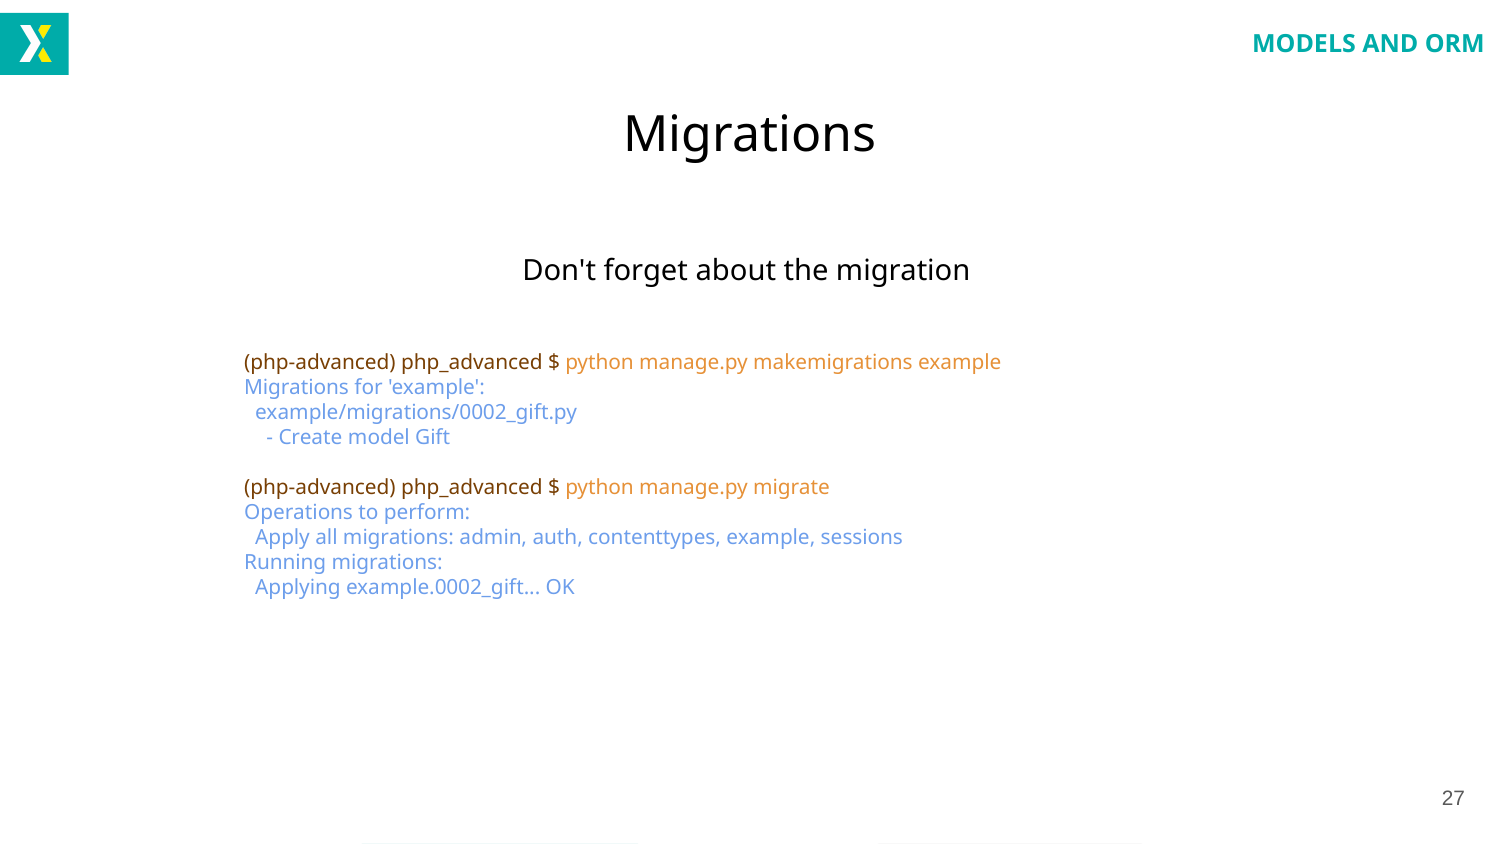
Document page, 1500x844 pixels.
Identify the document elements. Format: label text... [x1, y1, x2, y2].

text_box Migrations [115, 86, 1385, 181]
text_box (php-advanced) php_advanced $ python manage.py makemigrations example Migrations for 'example': example/migrations/0002_gift.py - Create model Gift (php-advanced) php_advanced $ python manage.py migrate Operations to perform: Apply all migrations: admin, auth, contenttypes, example, sessions Running migrations: Applying example.0002_gift... OK [229, 333, 1264, 644]
picture [17, 25, 54, 62]
text_box Don't forget about the migration [99, 219, 1394, 663]
slide_number <number> [1389, 764, 1480, 830]
